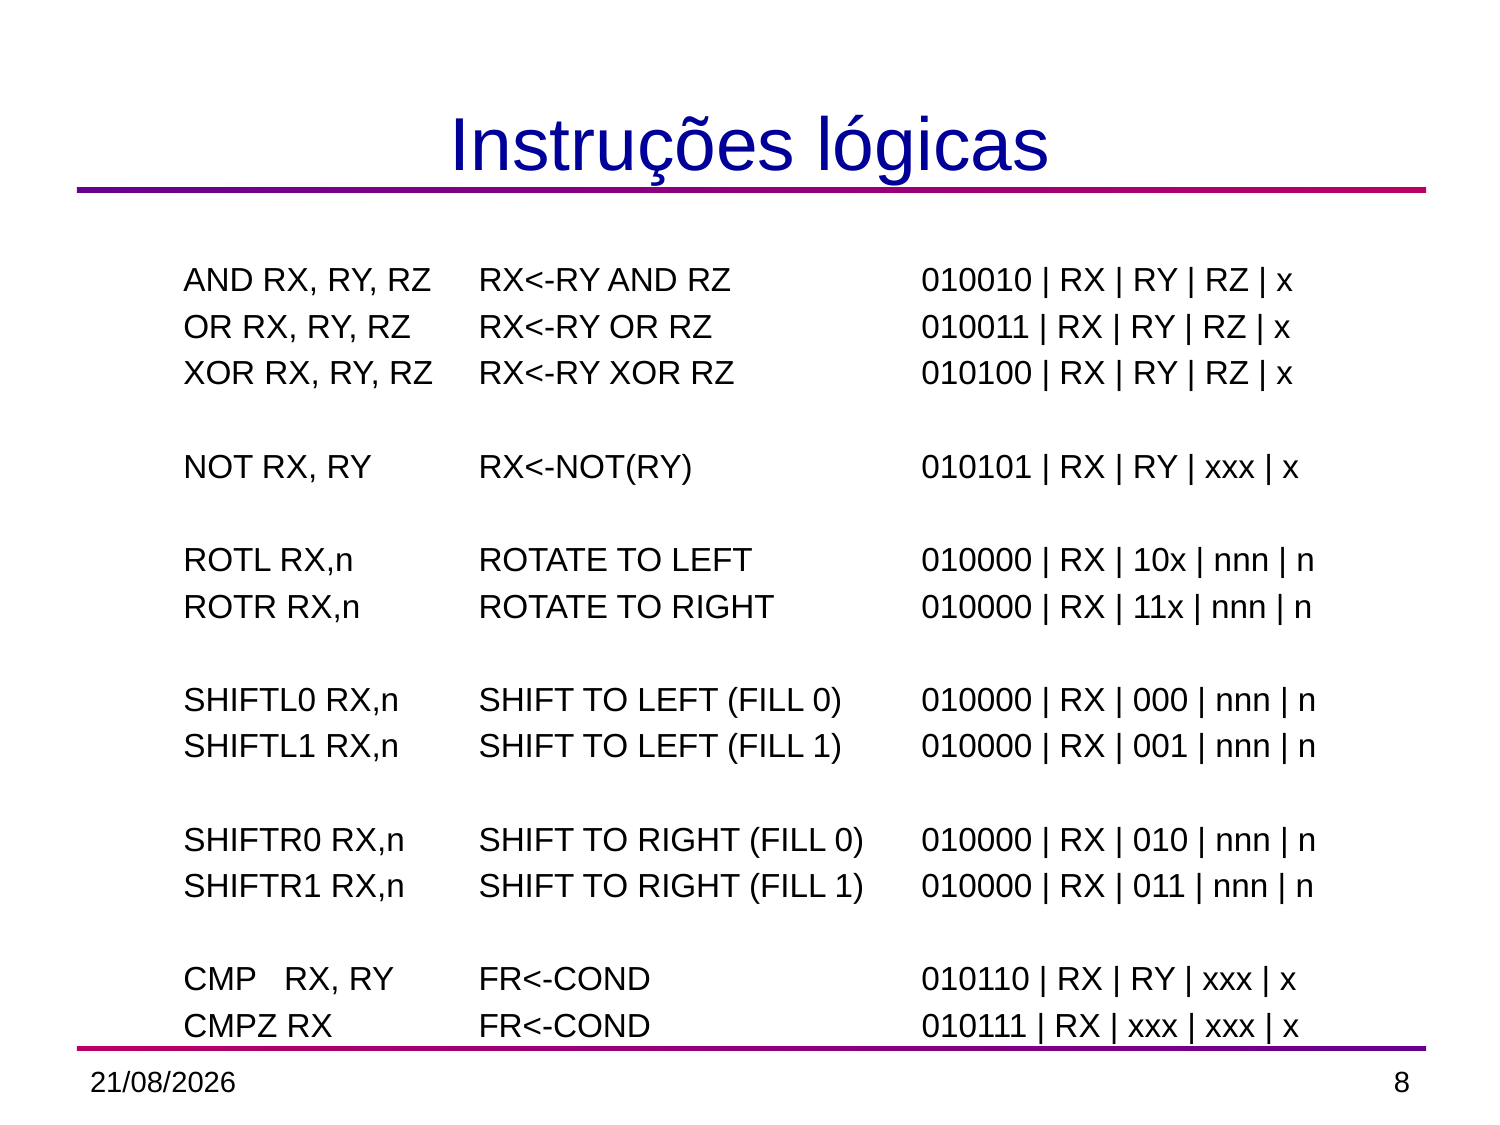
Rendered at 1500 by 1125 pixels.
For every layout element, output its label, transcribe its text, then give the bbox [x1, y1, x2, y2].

slide_number <number> [1074, 1055, 1425, 1125]
text_box AND RX, RY, RZ RX<-RY AND RZ 010010 | RX | RY | RZ | x OR RX, RY, RZ RX<-RY OR RZ 010011 | RX | RY | RZ | x XOR RX, RY, RZ RX<-RY XOR RZ 010100 | RX | RY | RZ | x NOT RX, RY RX<-NOT(RY) 010101 | RX | RY | xxx | x ROTL RX,n ROTATE TO LEFT 010000 | RX | 10x | nnn | n ROTR RX,n ROTATE TO RIGHT 010000 | RX | 11x | nnn | n SHIFTL0 RX,n SHIFT TO LEFT (FILL 0) 010000 | RX | 000 | nnn | n SHIFTL1 RX,n SHIFT TO LEFT (FILL 1) 010000 | RX | 001 | nnn | n SHIFTR0 RX,n SHIFT TO RIGHT (FILL 0) 010000 | RX | 010 | nnn | n SHIFTR1 RX,n SHIFT TO RIGHT (FILL 1) 010000 | RX | 011 | nnn | n CMP RX, RY FR<-COND 010110 | RX | RY | xxx | x CMPZ RX FR<-COND 010111 | RX | xxx | xxx | x [112, 251, 1463, 1055]
slide_number 27/07/2022 [75, 1055, 425, 1125]
title Instruções lógicas [76, 74, 1424, 193]
